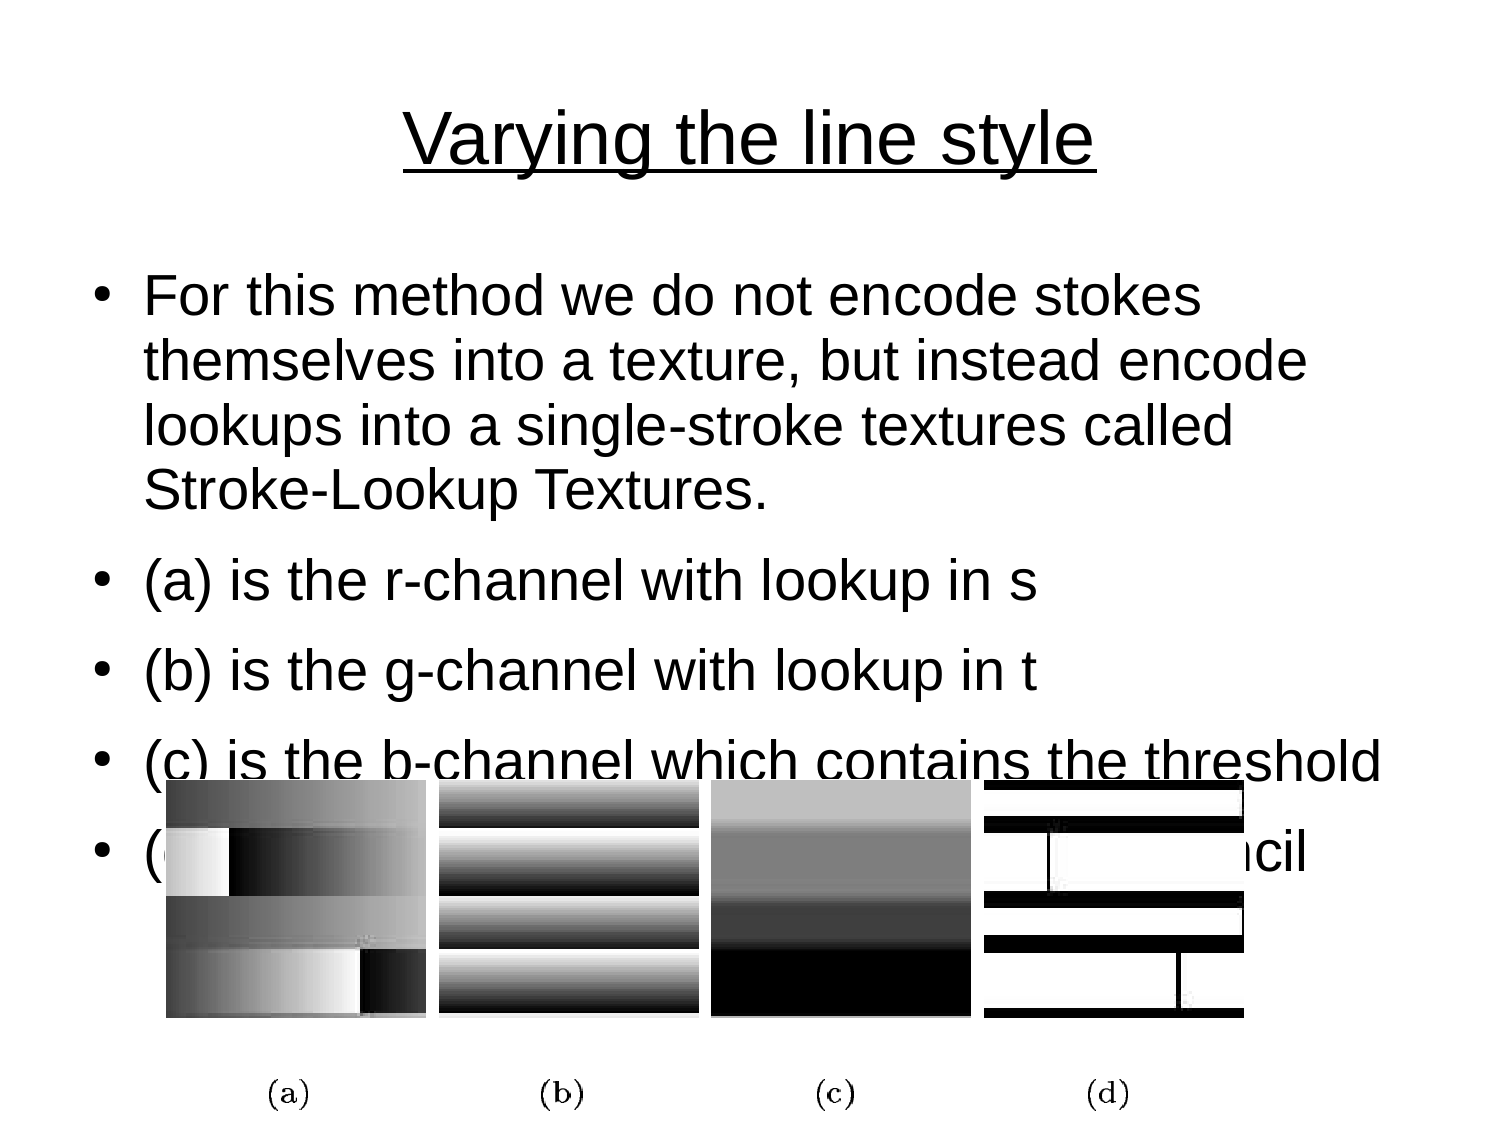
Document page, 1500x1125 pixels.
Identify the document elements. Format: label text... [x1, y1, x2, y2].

title Varying the line style [75, 44, 1425, 233]
picture [165, 779, 1246, 1122]
list For this method we do not encode stokes themselves into a texture, but instead encode lookups into a single-stroke textures called Stroke-Lookup Textures. (a) is the r-channel with lookup in s (b) is the g-channel with lookup in t (c) is the b-channel which contains the threshold (d) is the a-channel which is used as a stencil [75, 263, 1395, 916]
